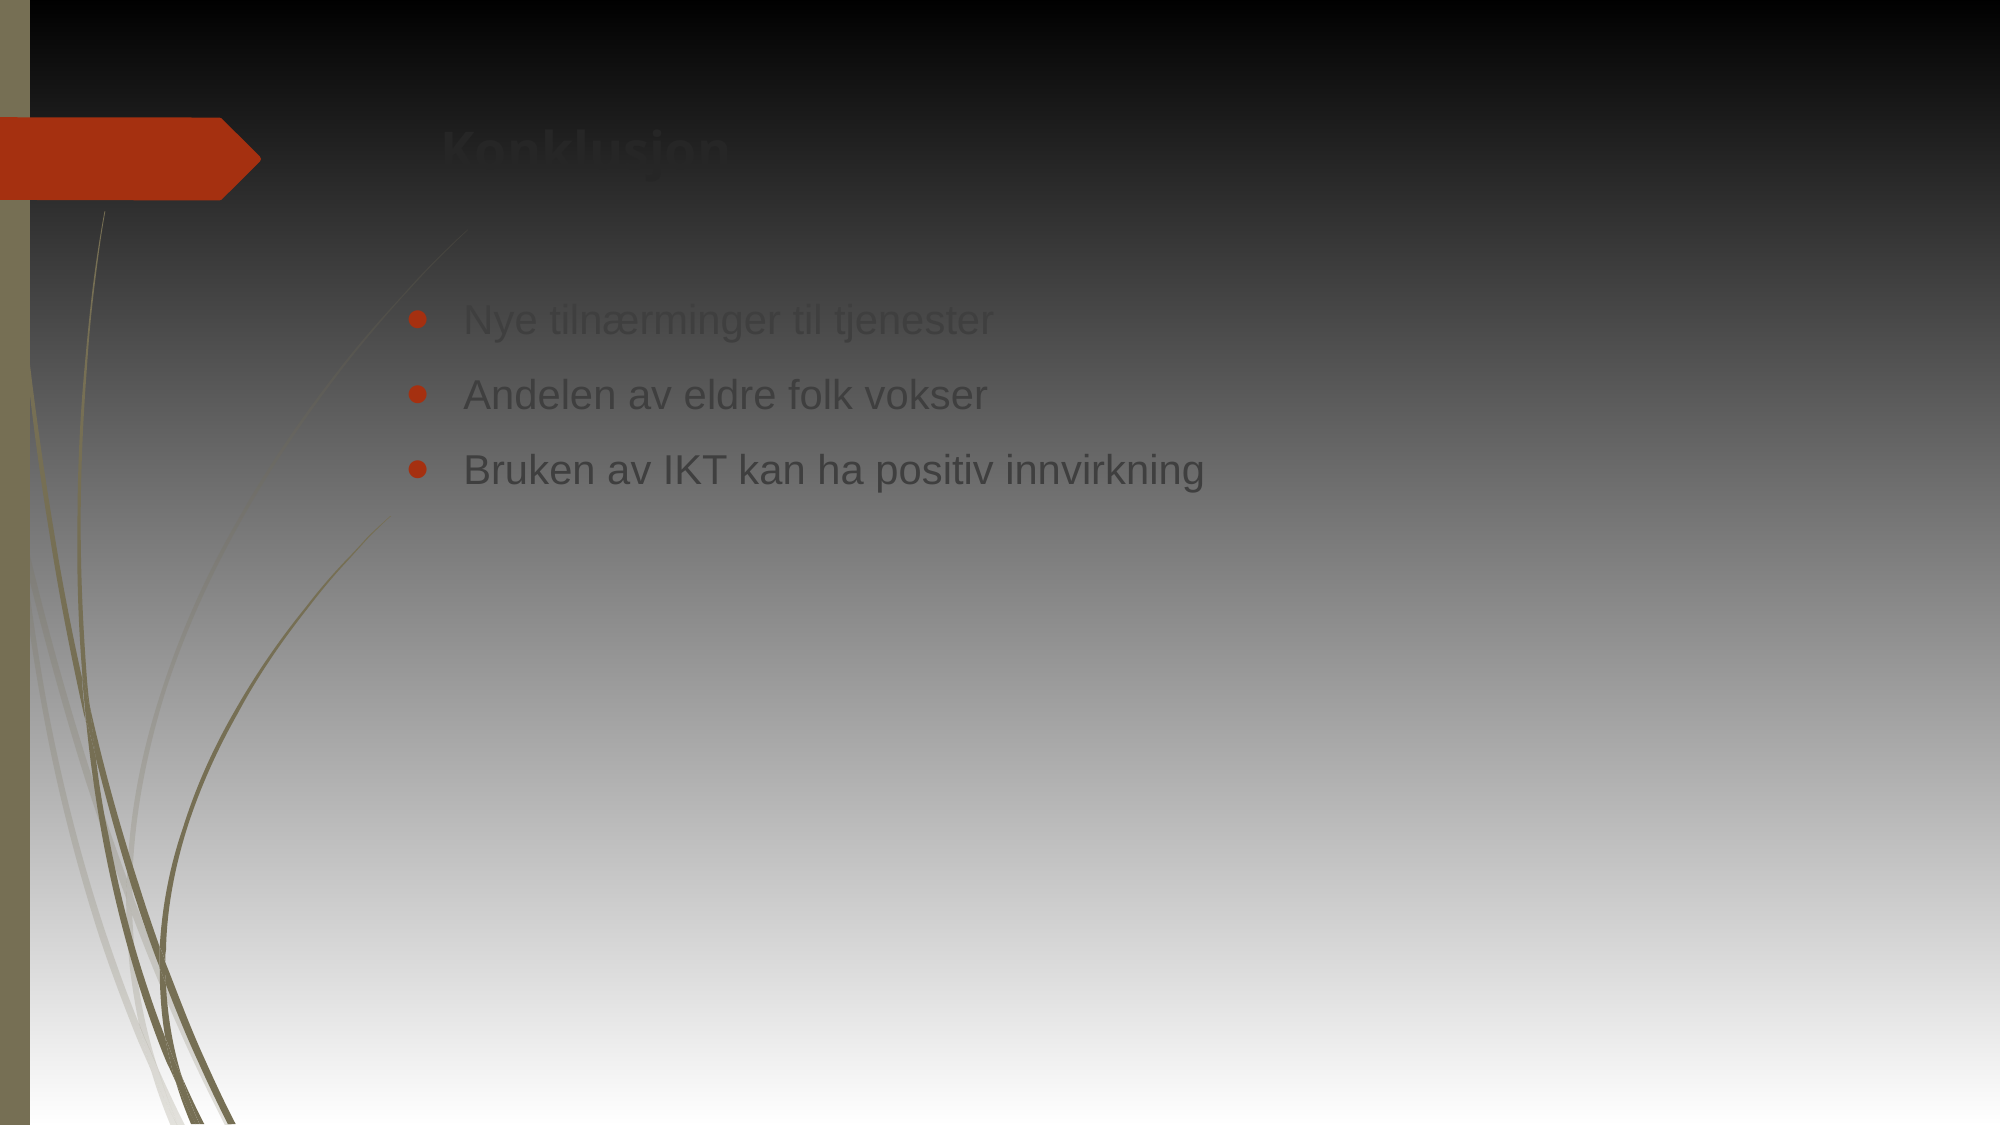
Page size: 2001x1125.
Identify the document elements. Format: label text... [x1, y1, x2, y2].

list Nye tilnærminger til tjenester Andelen av eldre folk vokser Bruken av IKT kan ha positiv innvirkning [373, 252, 1836, 873]
title Konklusjon [425, 102, 1888, 313]
